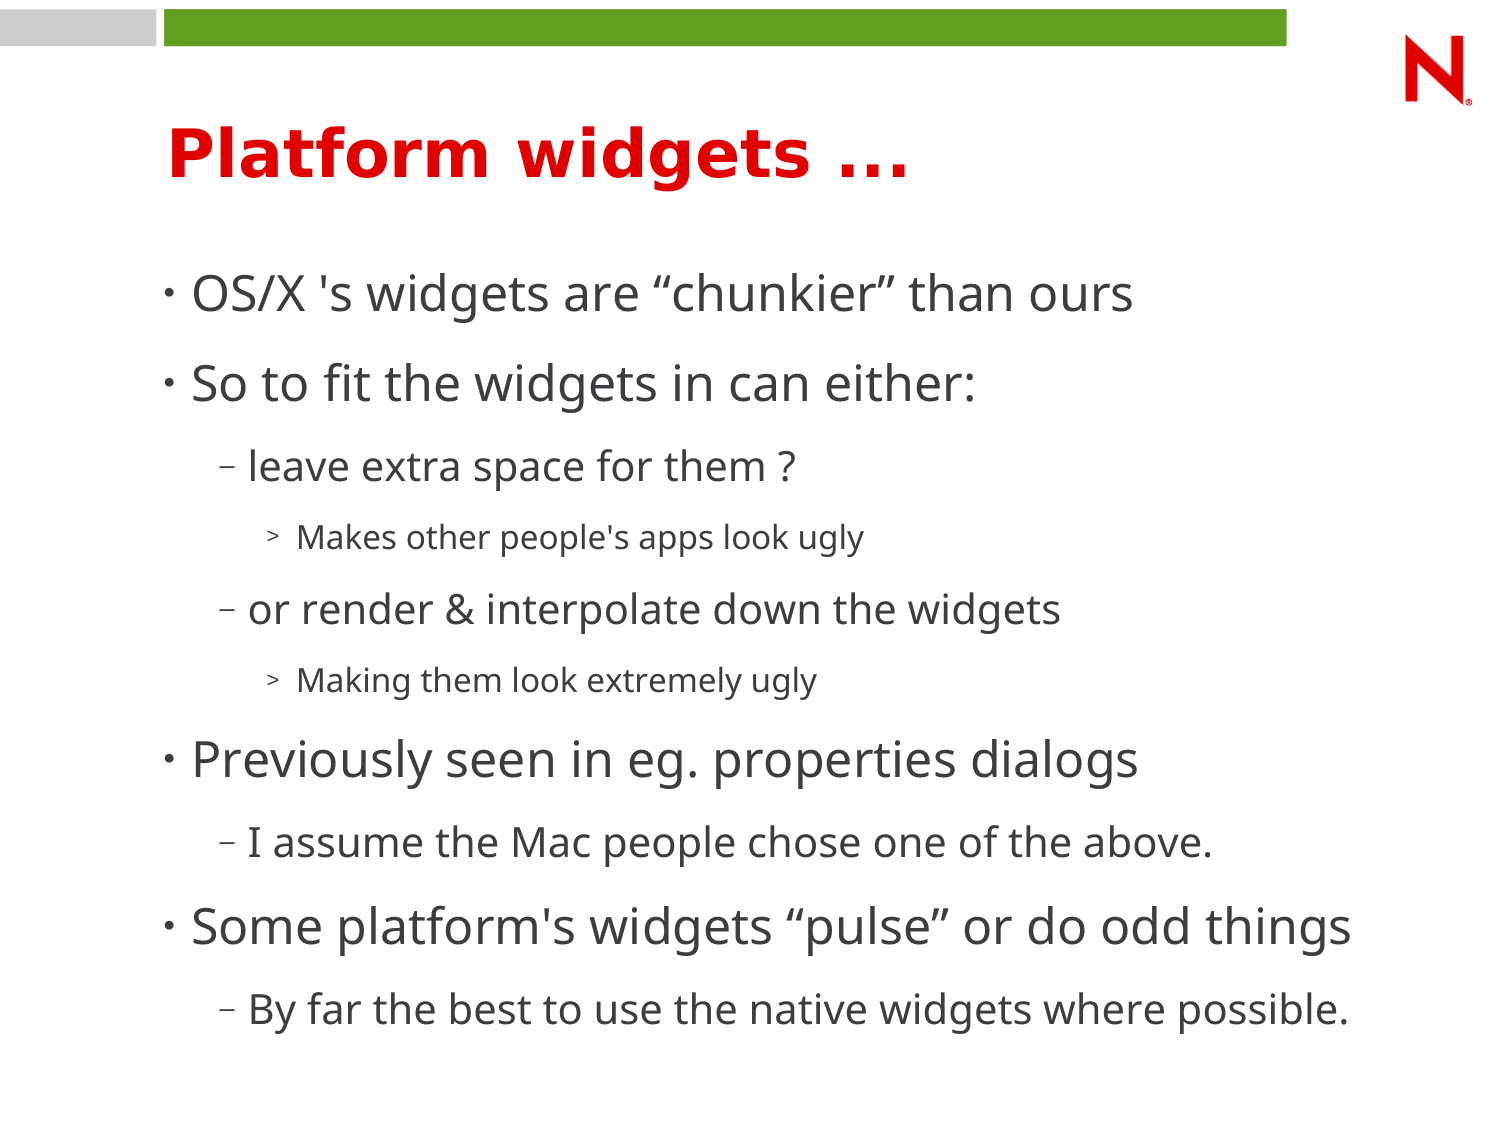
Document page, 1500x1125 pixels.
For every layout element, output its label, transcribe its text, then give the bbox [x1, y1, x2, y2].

picture [1403, 32, 1473, 107]
title Platform widgets ... [166, 73, 1388, 237]
list OS/X 's widgets are “chunkier” than ours So to fit the widgets in can either: leave extra space for them ? Makes other people's apps look ugly or render & interpolate down the widgets Making them look extremely ugly Previously seen in eg. properties dialogs I assume the Mac people chose one of the above. Some platform's widgets “pulse” or do odd things By far the best to use the native widgets where possible. [163, 254, 1404, 986]
